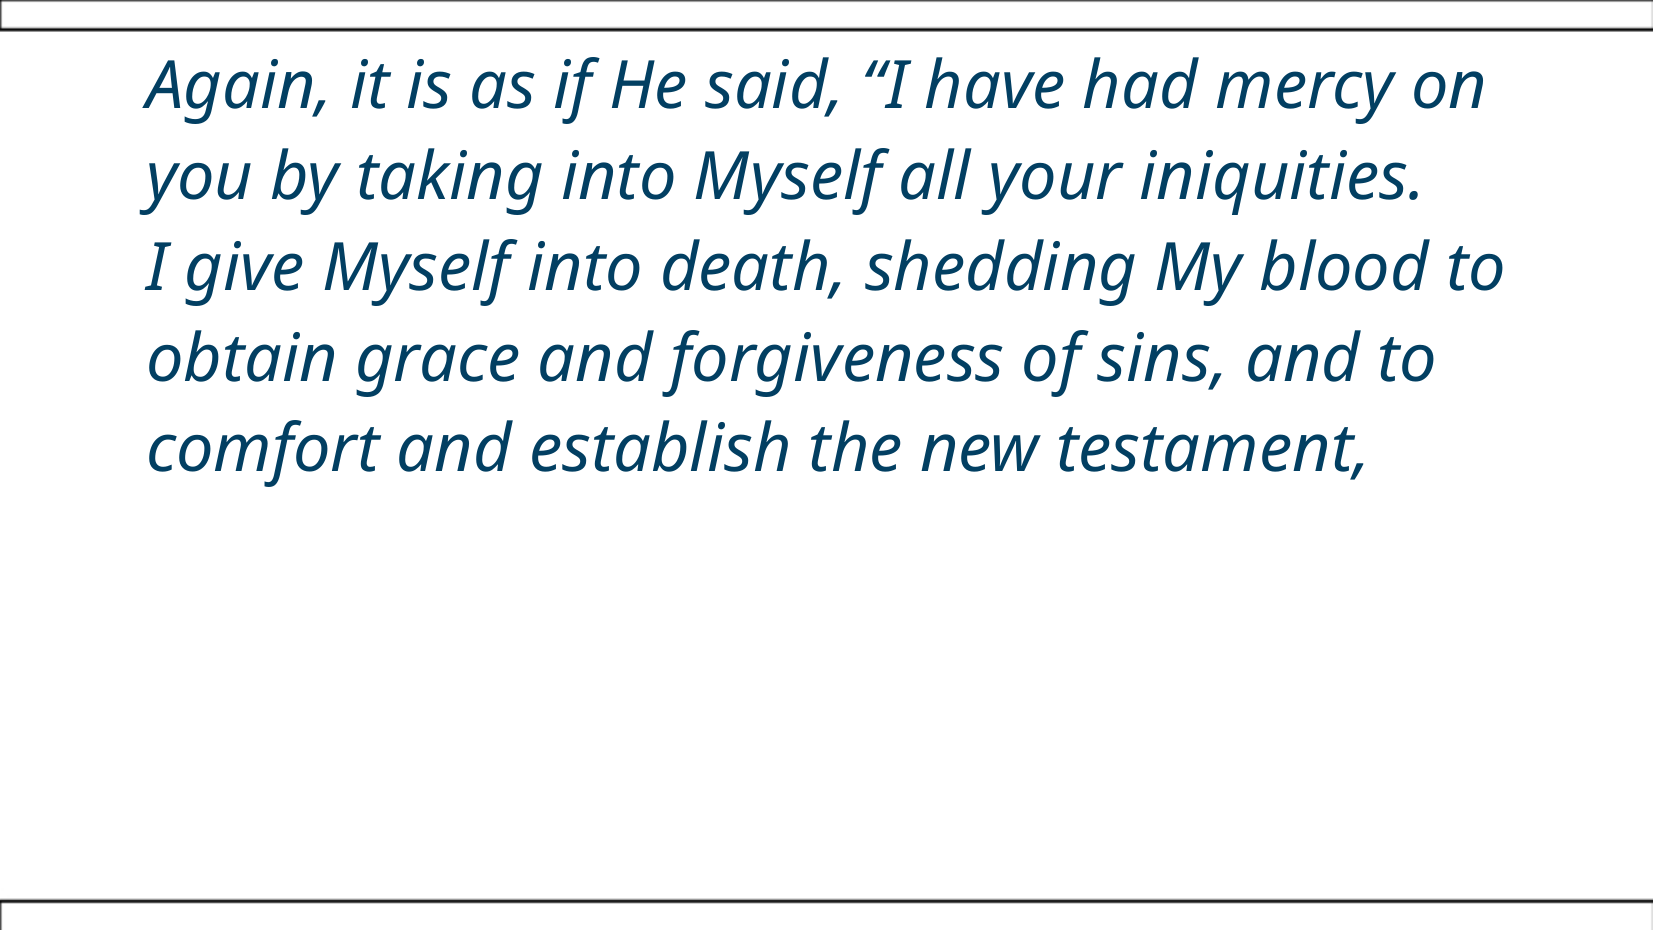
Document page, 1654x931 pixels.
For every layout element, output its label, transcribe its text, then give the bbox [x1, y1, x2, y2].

text_box Again, it is as if He said, “I have had mercy on you by taking into Myself all your iniquities. I give Myself into death, shedding My blood to obtain grace and forgiveness of sins, and to comfort and establish the new testament, [62, 30, 1593, 496]
picture [0, 0, 1653, 930]
